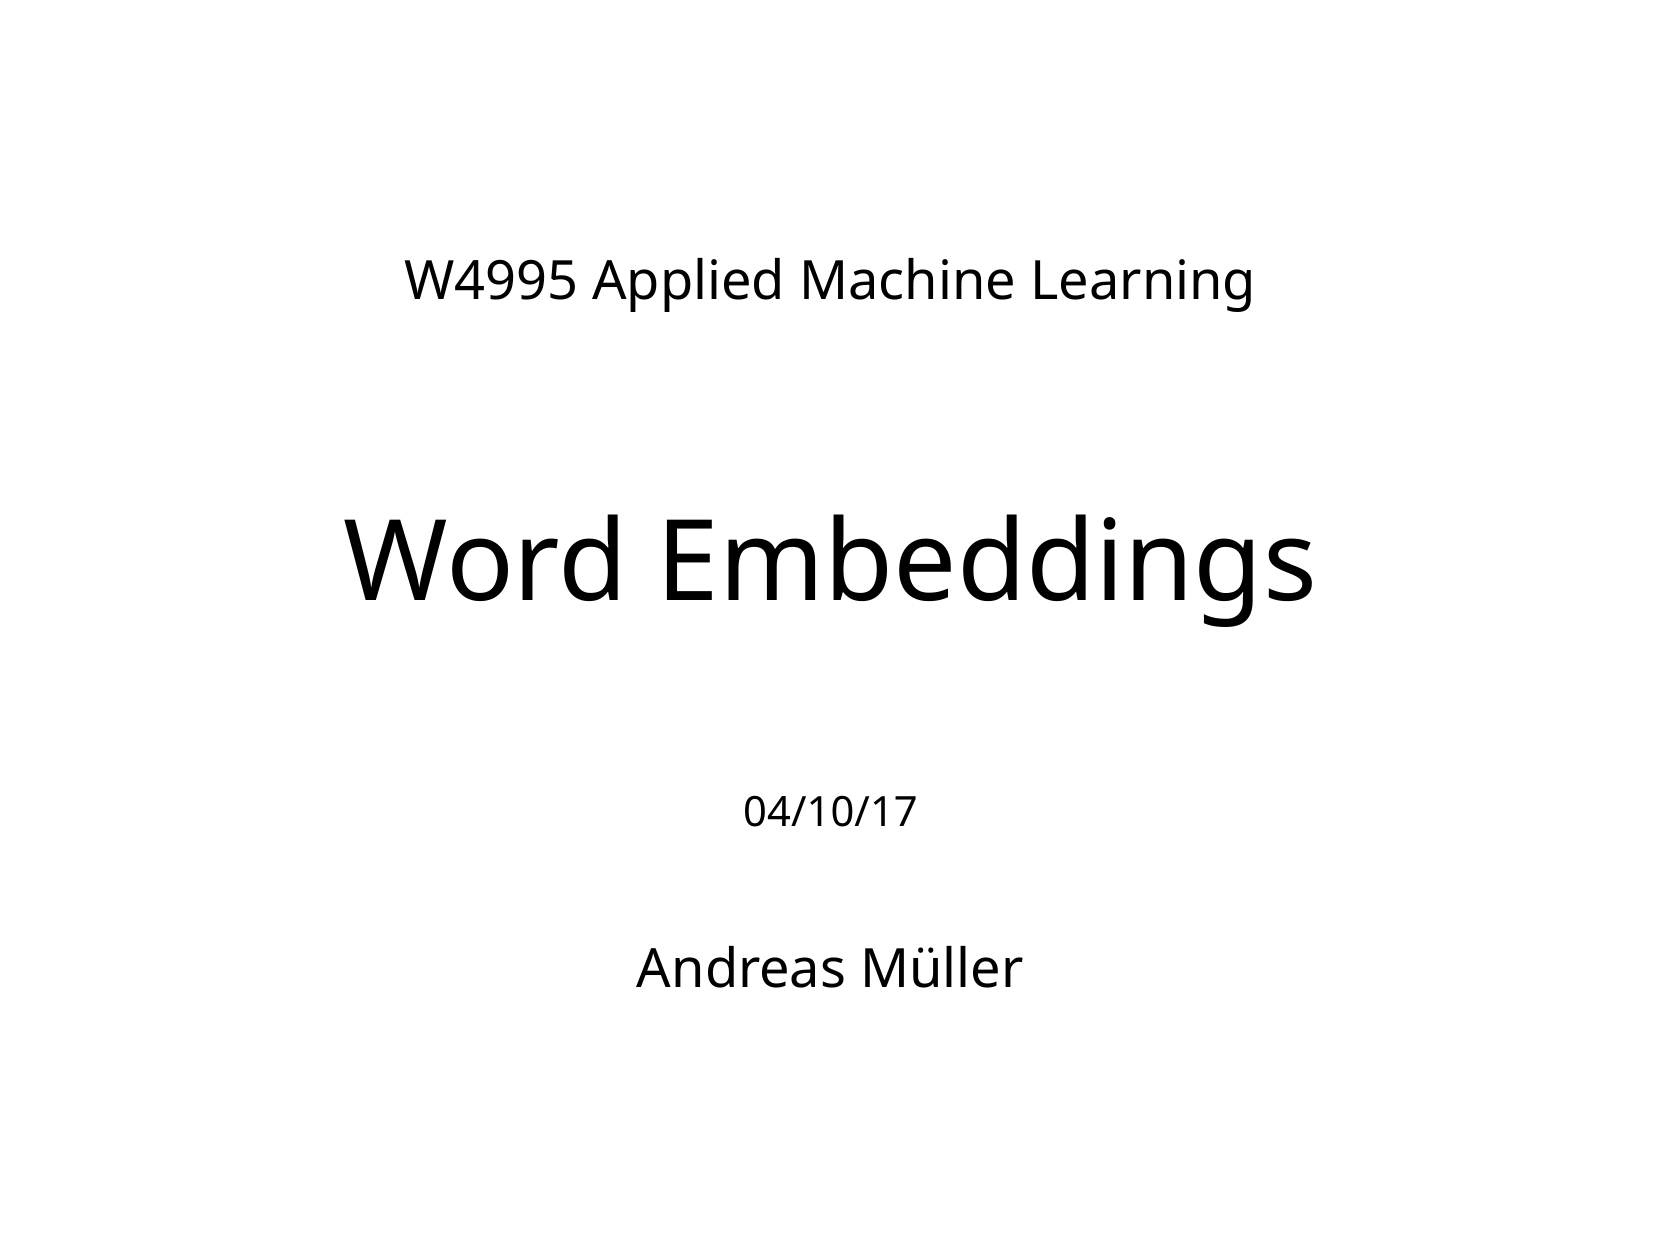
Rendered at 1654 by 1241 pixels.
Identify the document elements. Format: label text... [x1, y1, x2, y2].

text_box W4995 Applied Machine Learning Word Embeddings 04/10/17 Andreas Müller [86, 142, 1575, 1103]
